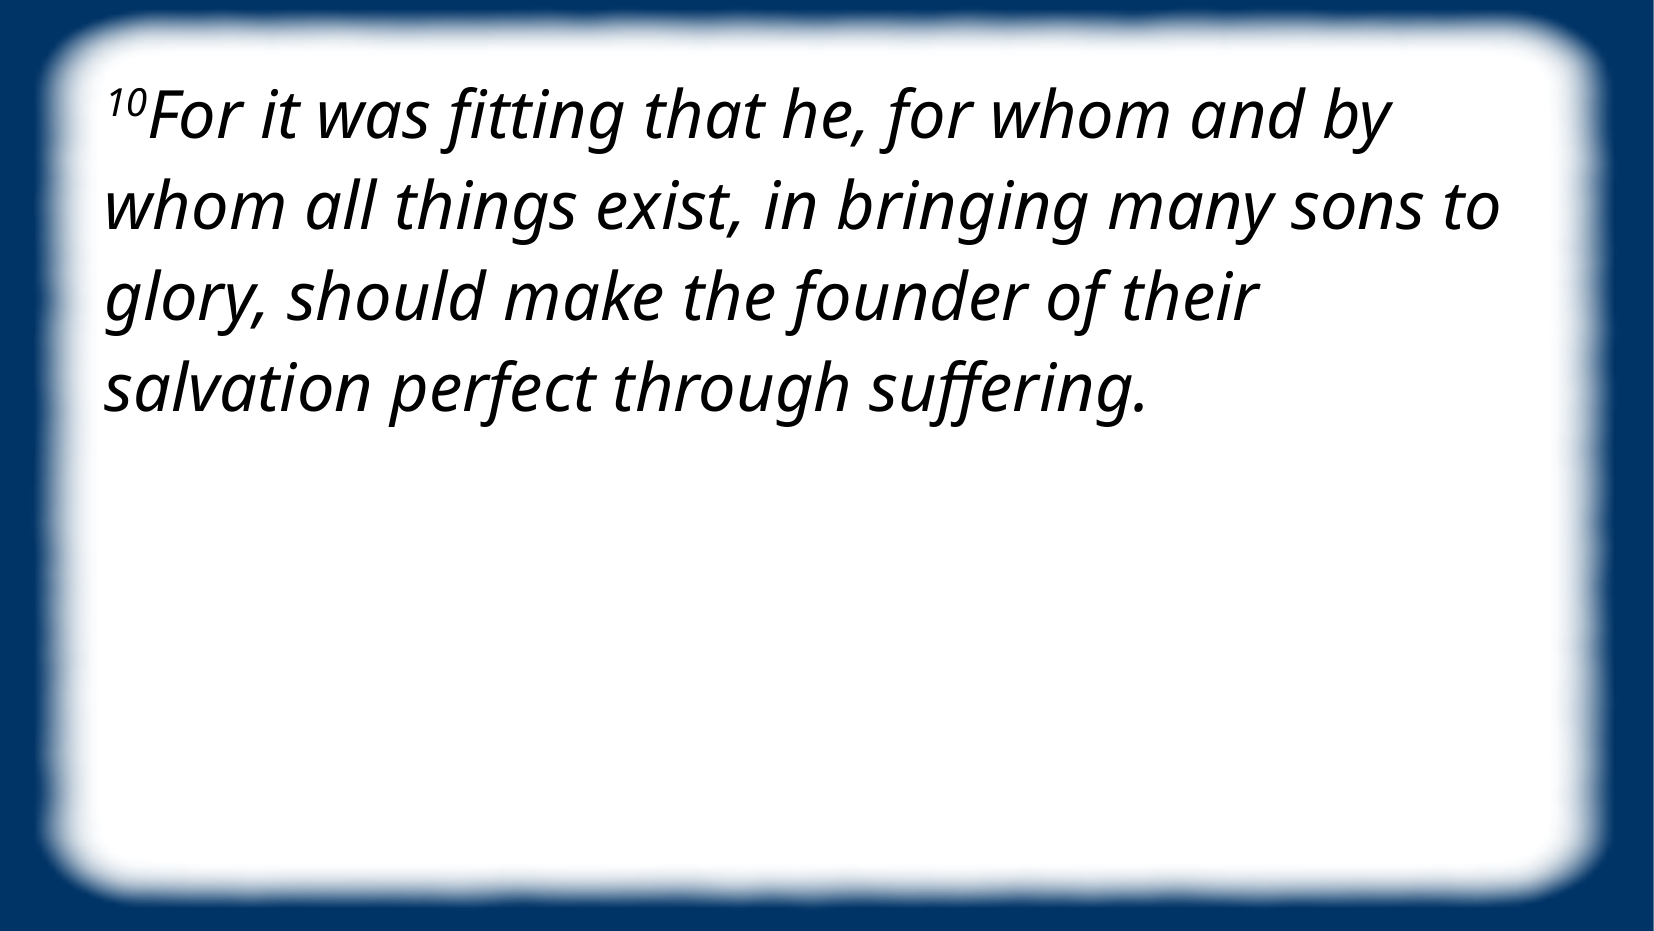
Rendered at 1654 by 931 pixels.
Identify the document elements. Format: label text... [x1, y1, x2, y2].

text_box 10For it was fitting that he, for whom and by whom all things exist, in bringing many sons to glory, should make the founder of their salvation perfect through suffering. [90, 60, 1531, 430]
picture [0, 0, 1654, 931]
